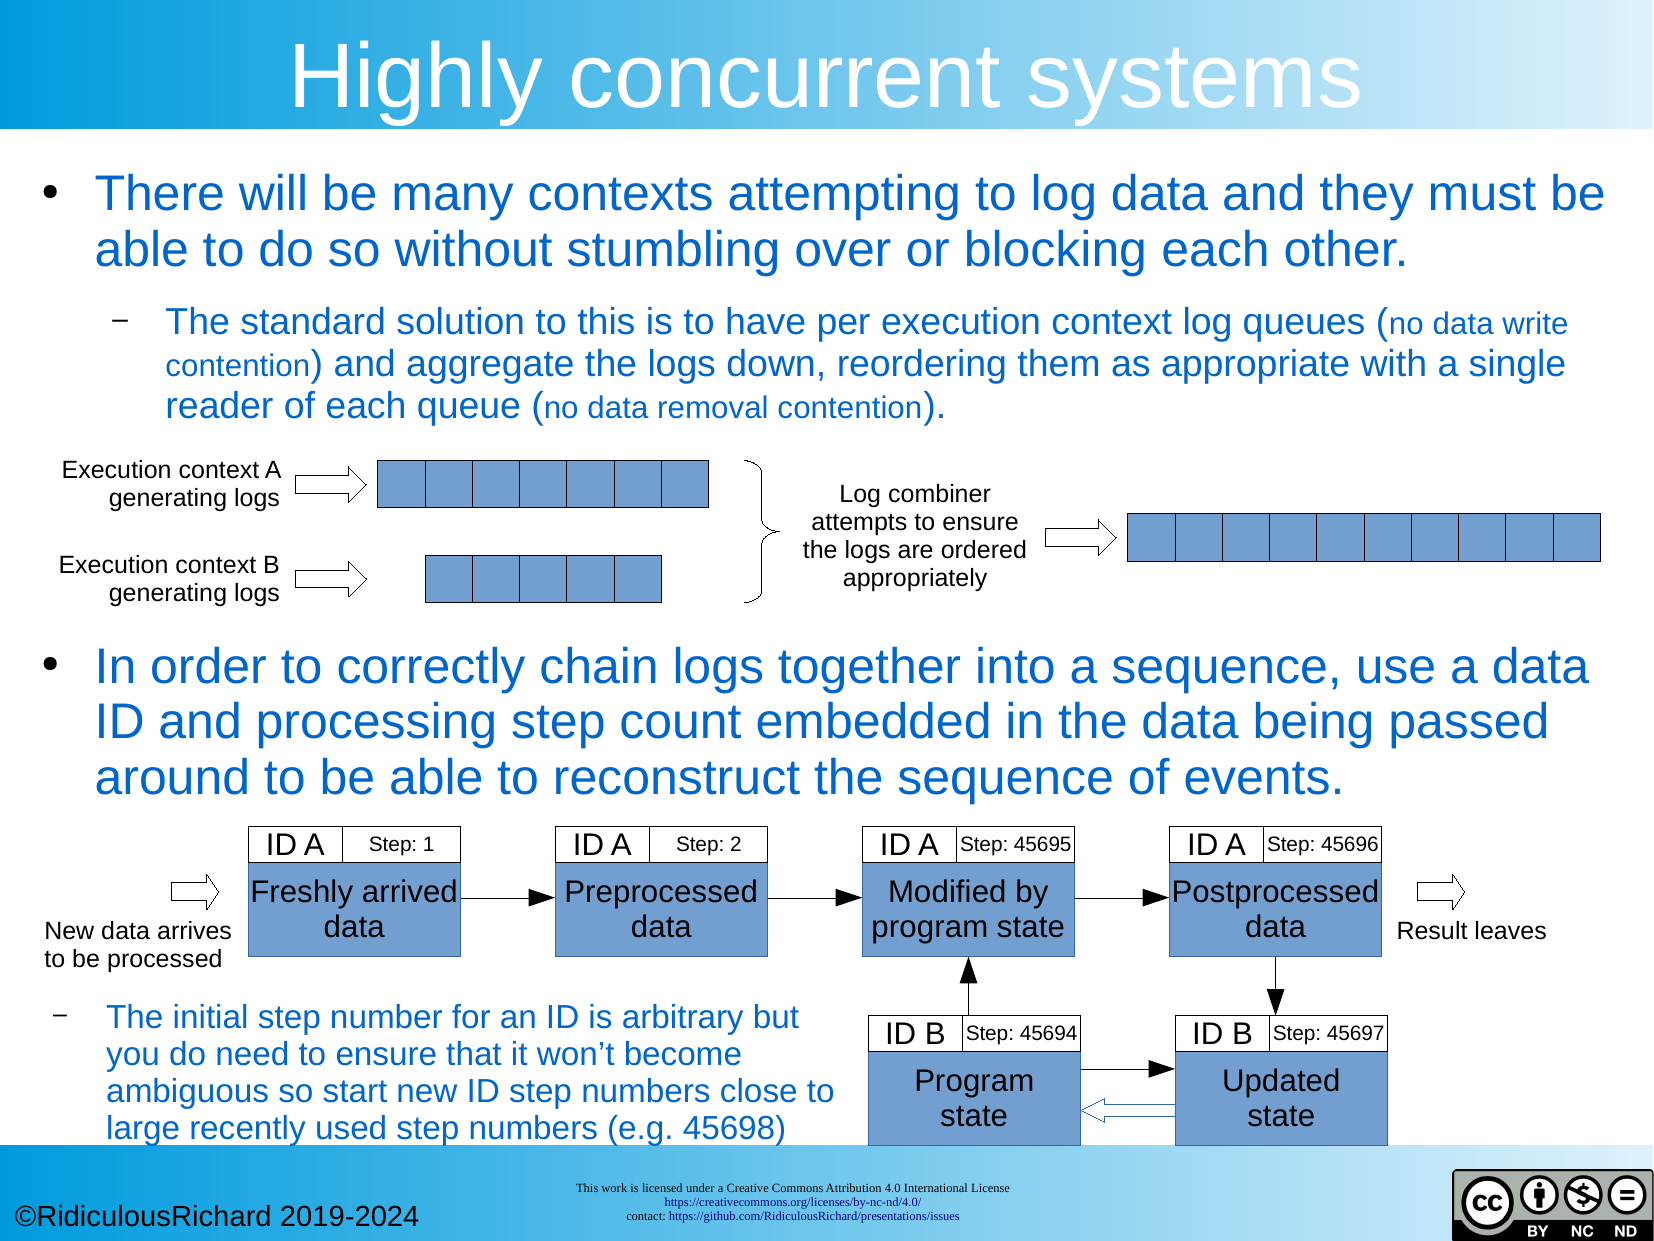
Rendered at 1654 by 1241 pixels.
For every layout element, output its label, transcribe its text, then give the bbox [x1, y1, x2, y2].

list In order to correctly chain logs together into a sequence, use a data ID and processing step count embedded in the data being passed around to be able to reconstruct the sequence of events. [23, 637, 1630, 821]
text_box ID B [868, 1015, 962, 1052]
text_box ID A [555, 826, 649, 863]
text_box Execution context B generating logs [35, 543, 296, 615]
text_box [425, 555, 662, 603]
text_box Program state [868, 1052, 1081, 1146]
text_box Preprocessed data [555, 863, 768, 957]
text_box Updated state [1175, 1052, 1388, 1146]
list The initial step number for an ID is arbitrary but you do need to ensure that it won’t become ambiguous so start new ID step numbers close to large recently used step numbers (e.g. 45698) [0, 998, 851, 1146]
text_box Step: 1 [342, 826, 461, 863]
text_box Modified by program state [862, 863, 1075, 957]
text_box Step: 2 [649, 826, 768, 863]
text_box ID B [1175, 1015, 1269, 1052]
text_box Step: 45696 [1263, 826, 1382, 863]
text_box Step: 45697 [1269, 1015, 1388, 1052]
text_box New data arrives to be processed [29, 909, 266, 981]
text_box Step: 45694 [962, 1015, 1081, 1052]
text_box ID A [248, 826, 342, 863]
title Highly concurrent systems [82, 23, 1571, 129]
text_box [377, 460, 709, 508]
text_box Postprocessed data [1169, 863, 1382, 957]
text_box Result leaves [1381, 909, 1619, 981]
picture [138, 1146, 142, 1241]
text_box ID A [862, 826, 956, 863]
text_box Log combiner attempts to ensure the logs are ordered appropriately [785, 472, 1046, 600]
text_box ID A [1169, 826, 1263, 863]
text_box Execution context A generating logs [35, 448, 296, 520]
text_box Step: 45695 [956, 826, 1075, 863]
list There will be many contexts attempting to log data and they must be able to do so without stumbling over or blocking each other. The standard solution to this is to have per execution context log queues (no data write contention) and aggregate the logs down, reordering them as appropriate with a single reader of each queue (no data removal contention). [23, 165, 1630, 449]
text_box Freshly arrived data [248, 863, 461, 957]
text_box [1127, 513, 1601, 562]
picture [1452, 1169, 1654, 1241]
